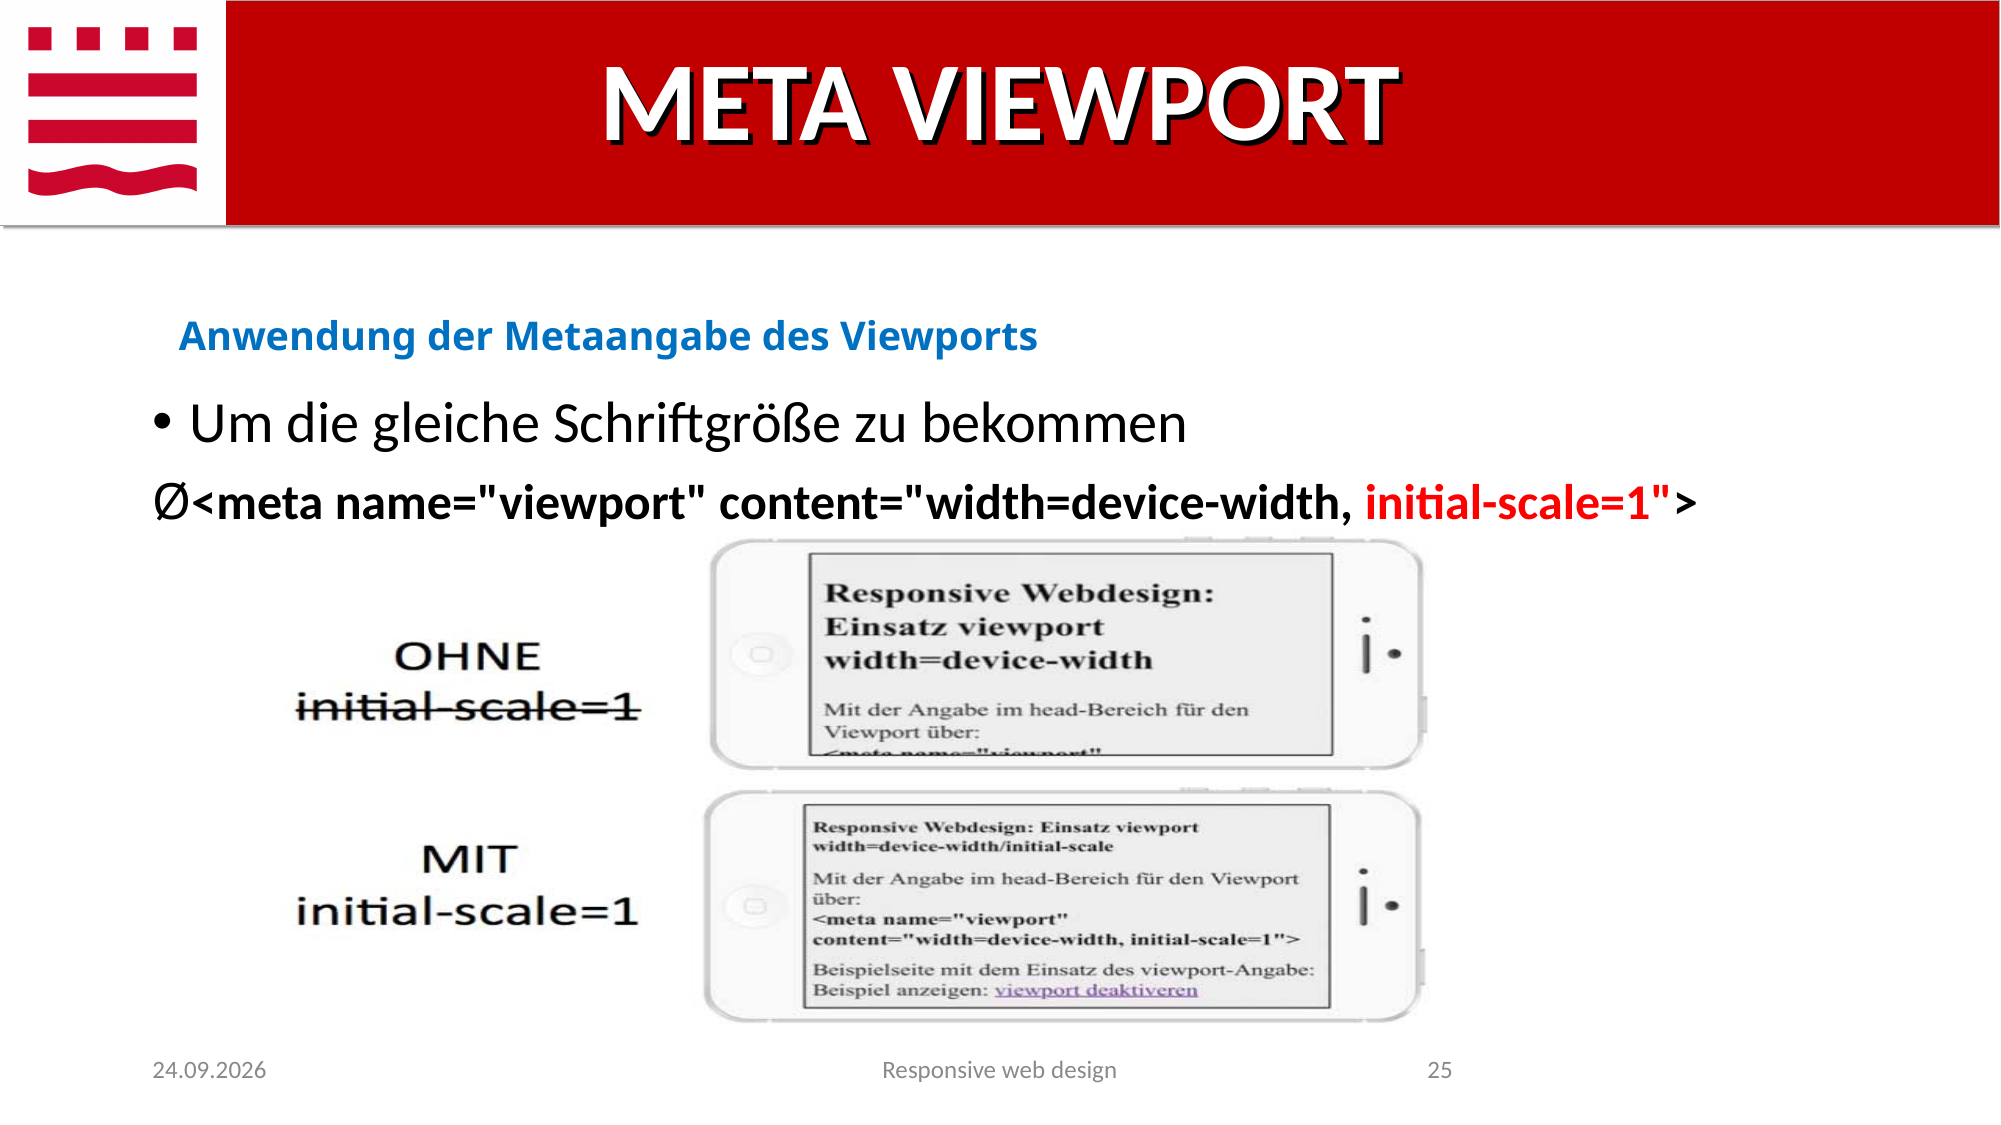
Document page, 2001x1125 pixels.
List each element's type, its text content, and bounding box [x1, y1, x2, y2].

picture [0, 0, 226, 225]
title Anwendung der Metaangabe des Viewports [163, 265, 1889, 437]
text_box Responsive web design [662, 1042, 1338, 1103]
text_box META VIEWPORT [226, 0, 2000, 225]
text_box 2017/4/30 [137, 1042, 588, 1103]
picture [254, 528, 1435, 1030]
text_box [1412, 1042, 1863, 1103]
list Um die gleiche Schriftgröße zu bekommen <meta name="viewport" content="width=device-width, initial-scale=1"> [137, 384, 1863, 1011]
